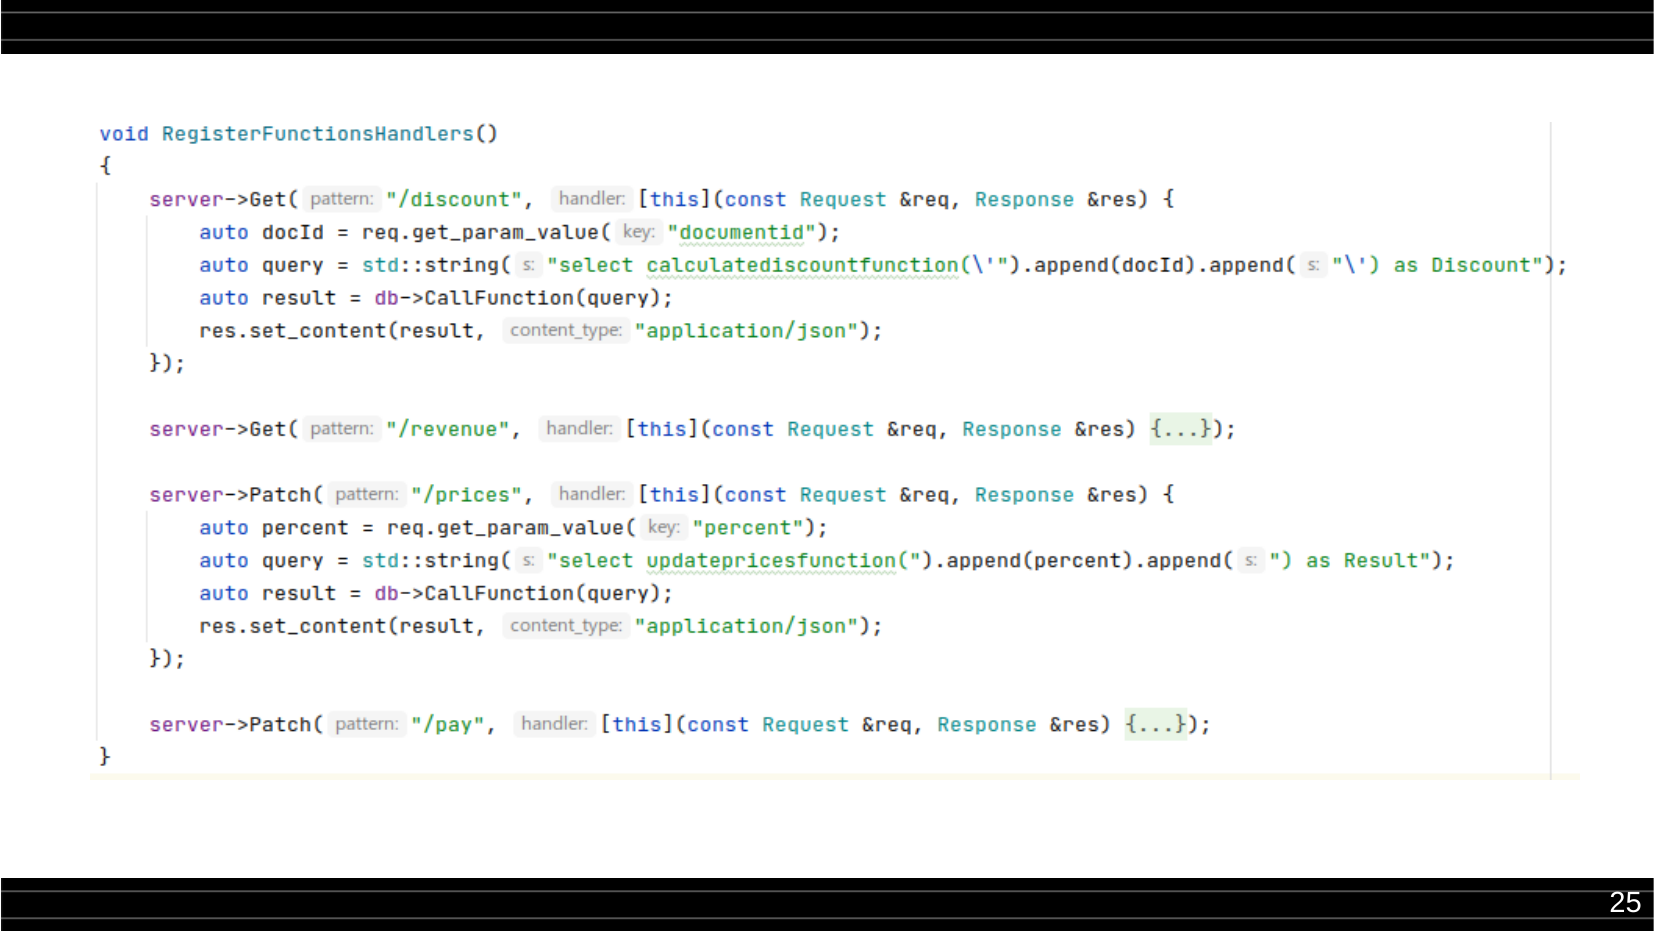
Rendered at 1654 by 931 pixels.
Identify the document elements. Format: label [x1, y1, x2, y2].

picture [90, 122, 1580, 781]
picture [1, 878, 1654, 931]
picture [1, 0, 1654, 54]
